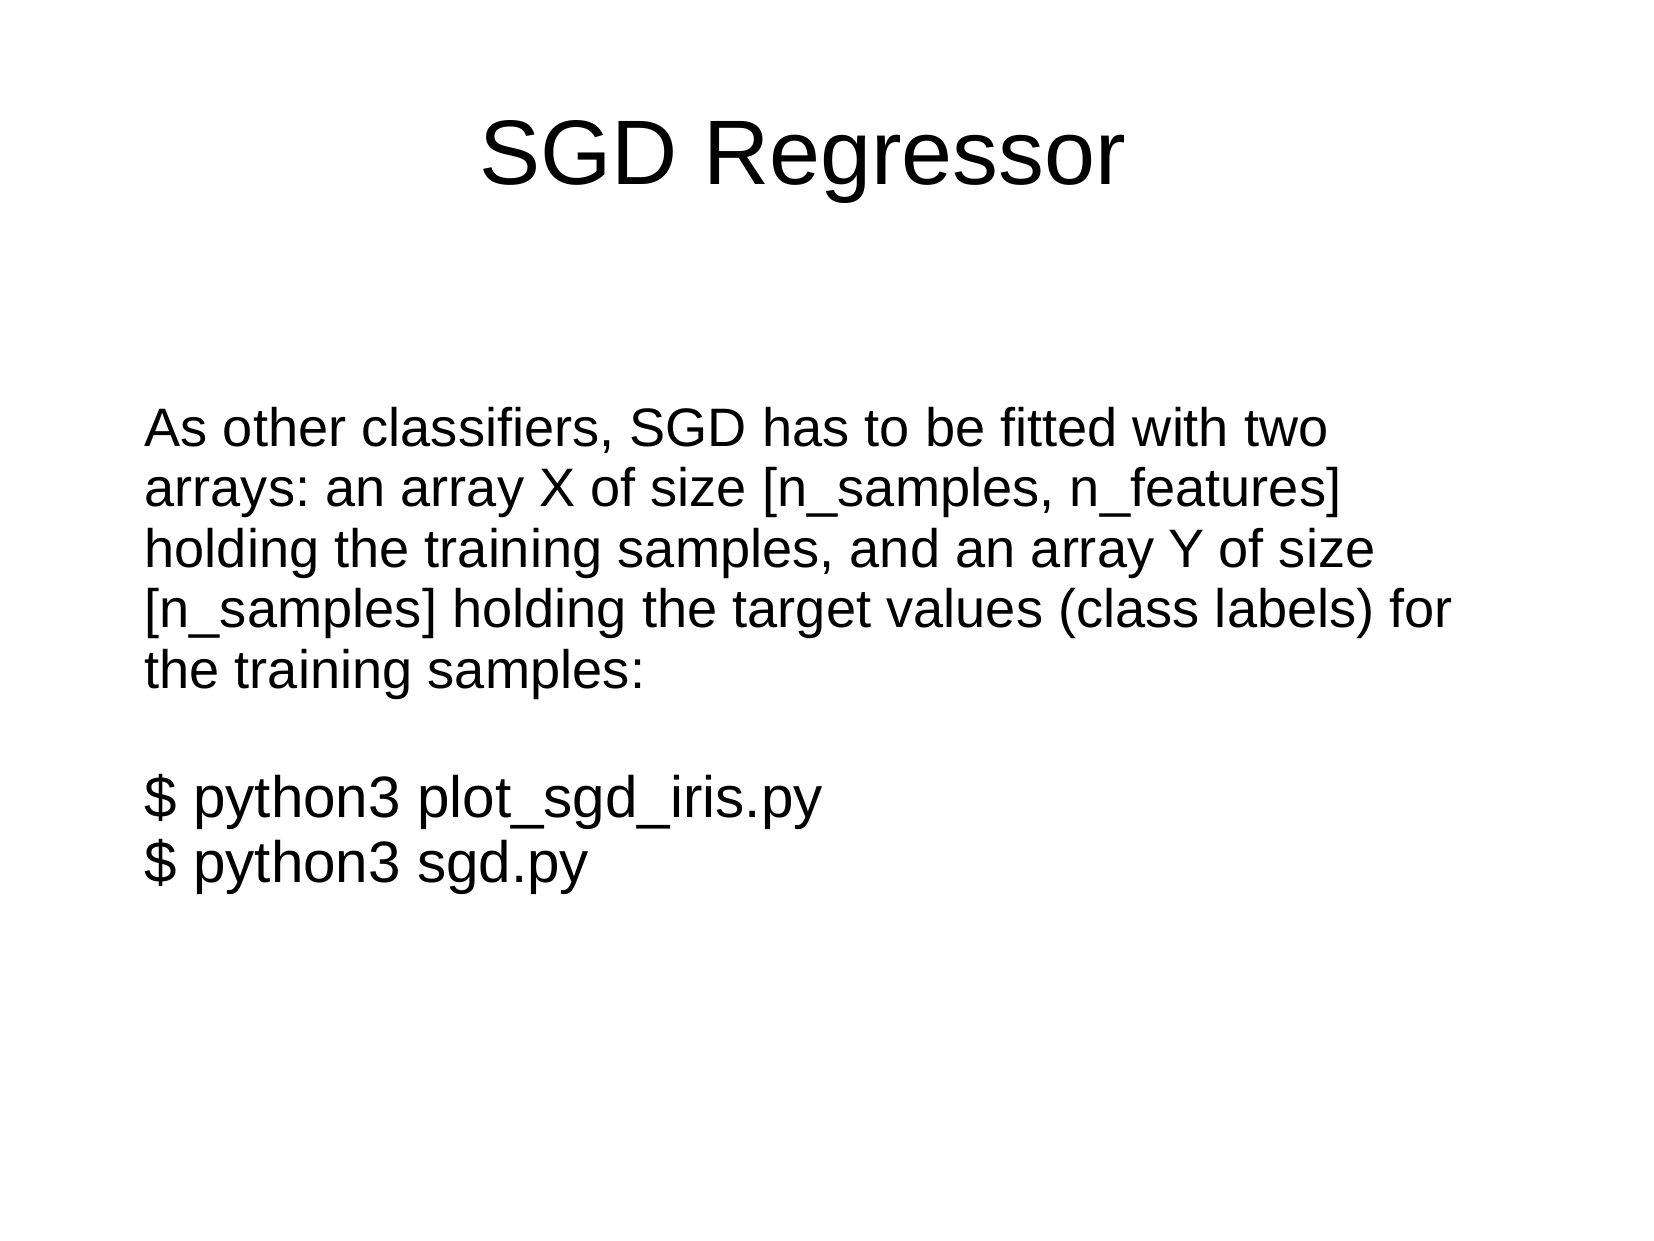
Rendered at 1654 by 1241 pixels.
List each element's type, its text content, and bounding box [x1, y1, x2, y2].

text_box As other classifiers, SGD has to be fitted with two arrays: an array X of size [n_samples, n_features] holding the training samples, and an array Y of size [n_samples] holding the target values (class labels) for the training samples: $ python3 plot_sgd_iris.py $ python3 sgd.py [129, 389, 1524, 903]
title SGD Regressor [59, 49, 1548, 257]
